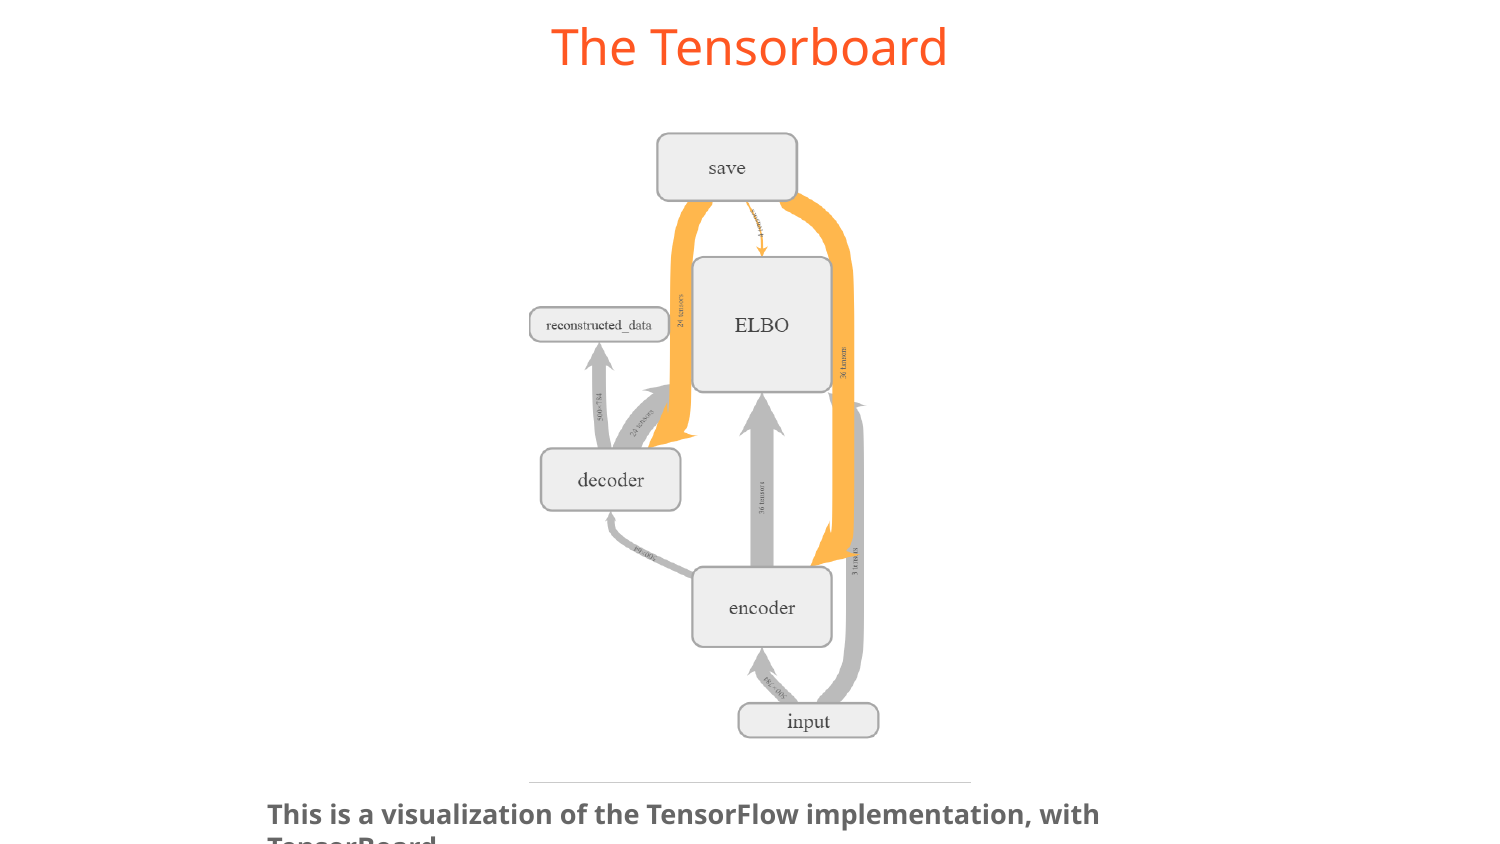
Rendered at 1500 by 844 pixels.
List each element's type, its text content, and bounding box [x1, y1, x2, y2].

picture [529, 88, 971, 783]
list This is a visualization of the TensorFlow implementation, with TensorBoard. [251, 782, 1248, 844]
title The Tensorboard [119, 0, 1381, 89]
